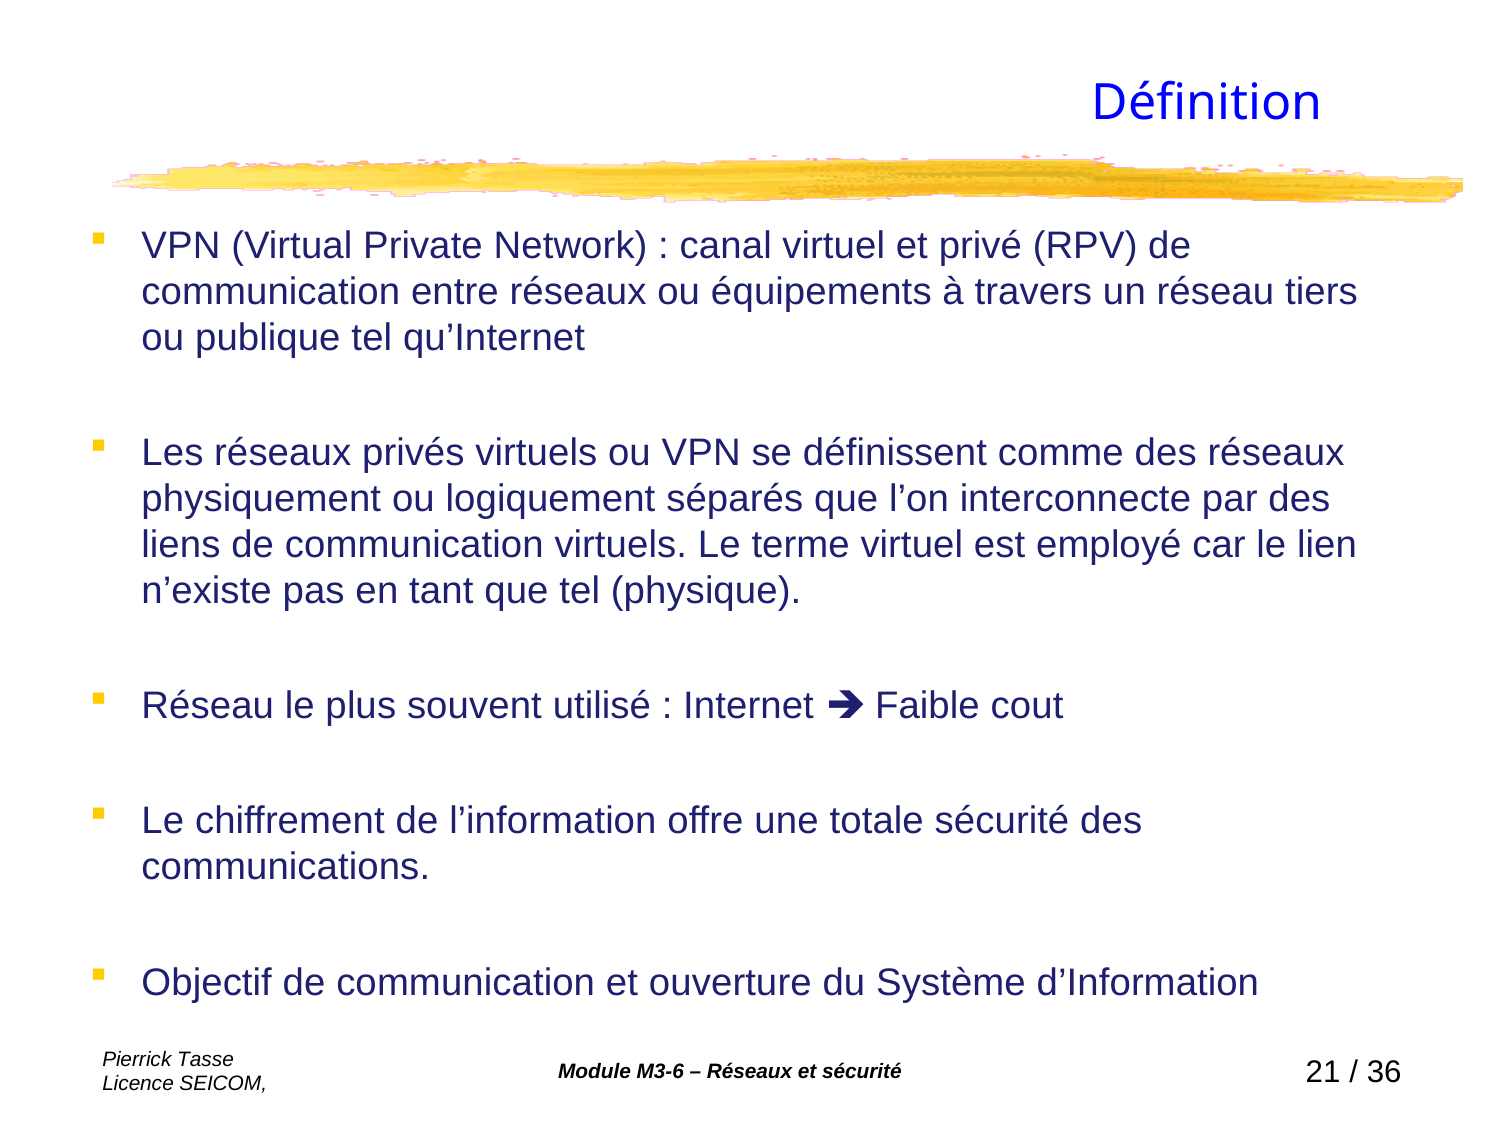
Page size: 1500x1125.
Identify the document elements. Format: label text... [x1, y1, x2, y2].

title Définition [62, 37, 1338, 138]
picture [112, 149, 1463, 213]
list VPN (Virtual Private Network) : canal virtuel et privé (RPV) de communication entre réseaux ou équipements à travers un réseau tiers ou publique tel qu’Internet Les réseaux privés virtuels ou VPN se définissent comme des réseaux physiquement ou logiquement séparés que l’on interconnecte par des liens de communication virtuels. Le terme virtuel est employé car le lien n’existe pas en tant que tel (physique). Réseau le plus souvent utilisé : Internet  Faible cout Le chiffrement de l’information offre une totale sécurité des communications. Objectif de communication et ouverture du Système d’Information [74, 212, 1417, 1016]
